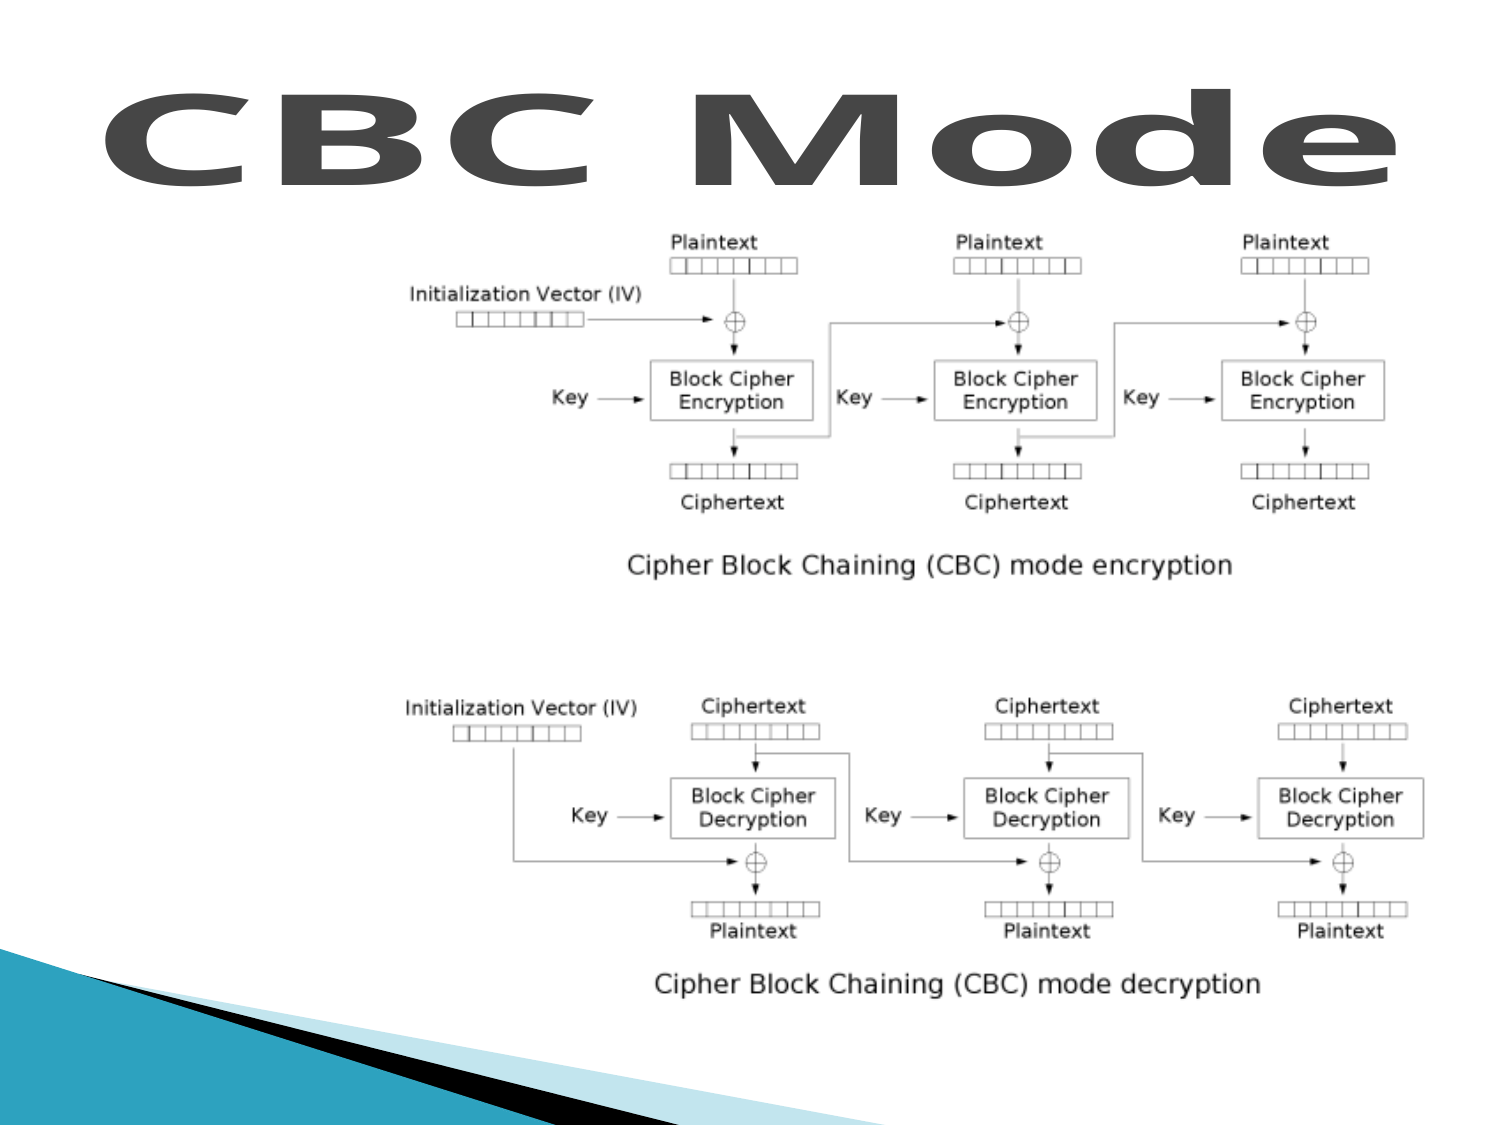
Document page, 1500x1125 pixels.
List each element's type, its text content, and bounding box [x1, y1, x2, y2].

picture [393, 629, 1453, 1022]
title CBC Mode [75, 42, 1426, 231]
picture [391, 192, 1449, 621]
